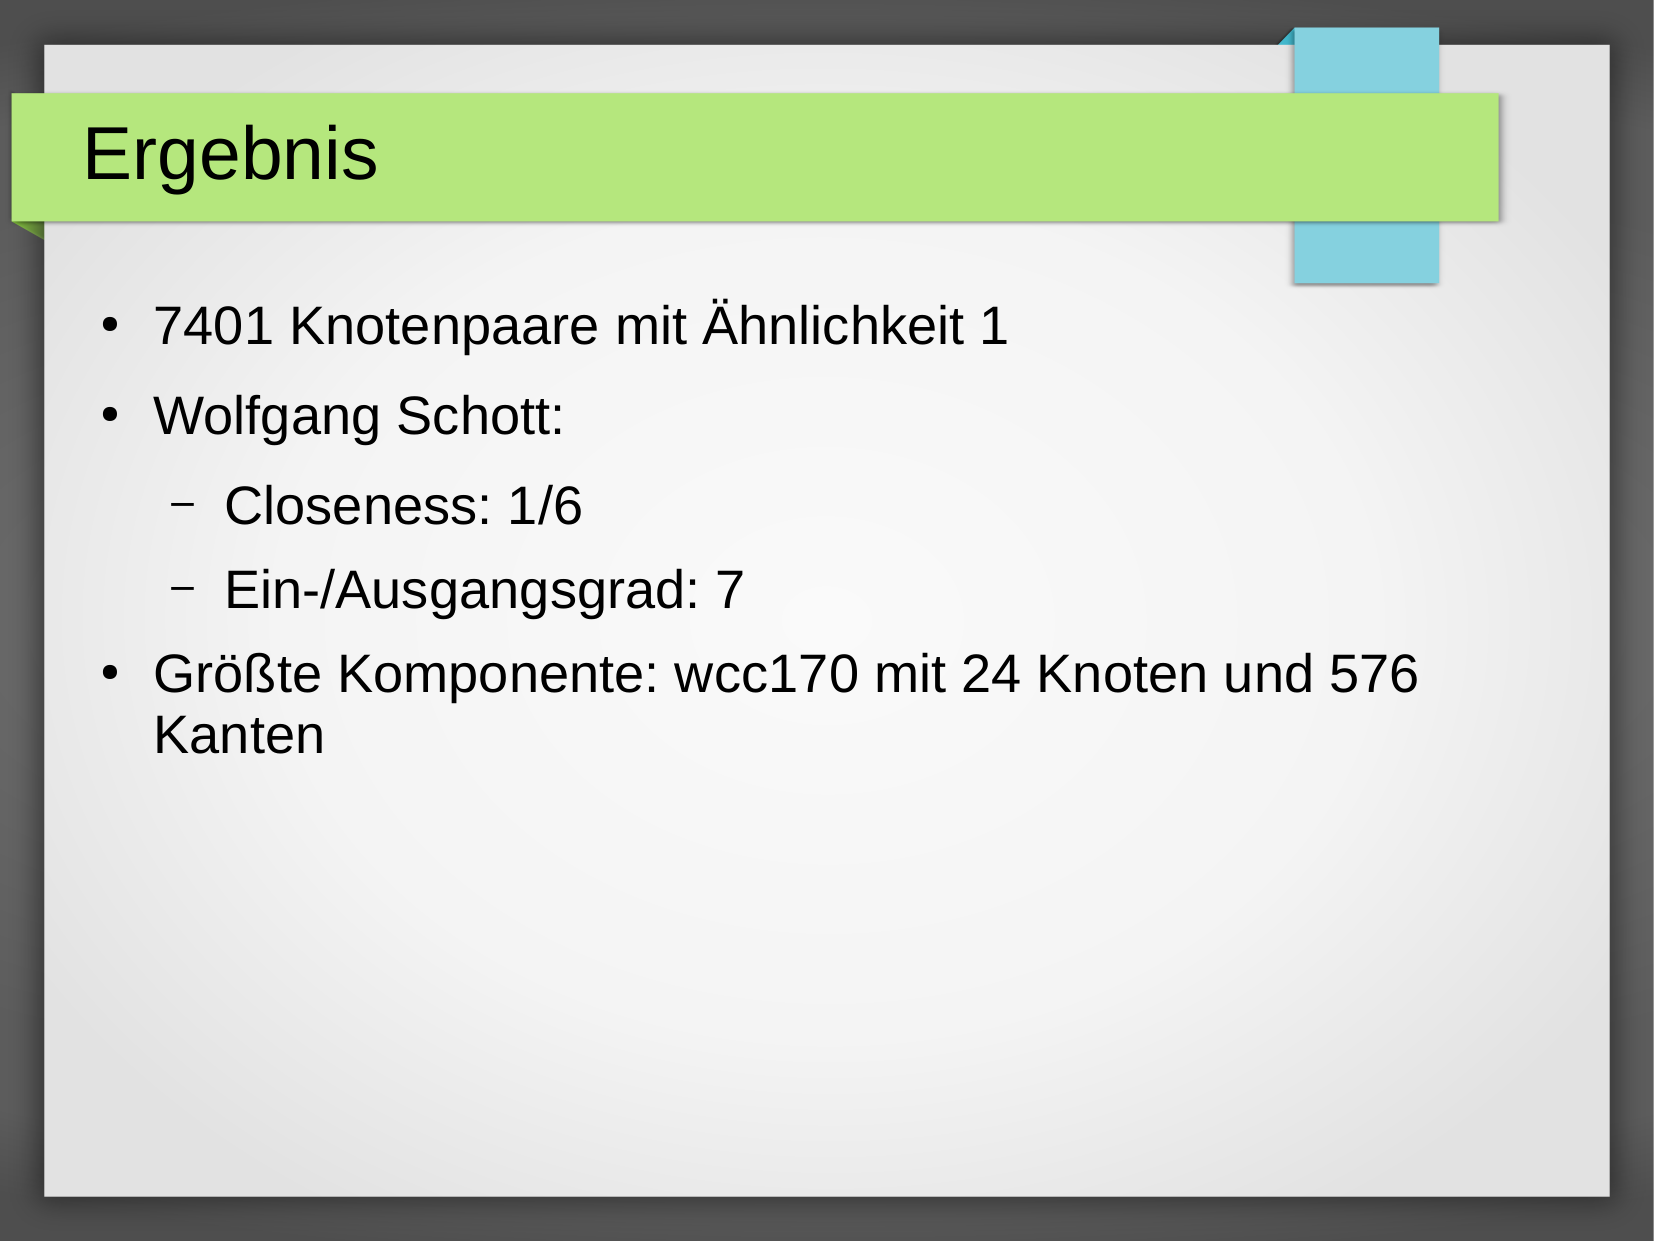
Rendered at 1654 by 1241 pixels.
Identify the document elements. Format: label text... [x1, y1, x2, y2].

picture [0, 0, 1654, 1241]
title Ergebnis [82, 94, 1264, 213]
list 7401 Knotenpaare mit Ähnlichkeit 1 Wolfgang Schott: Closeness: 1/6 Ein-/Ausgangsgrad: 7 Größte Komponente: wcc170 mit 24 Knoten und 576 Kanten [82, 295, 1571, 1015]
